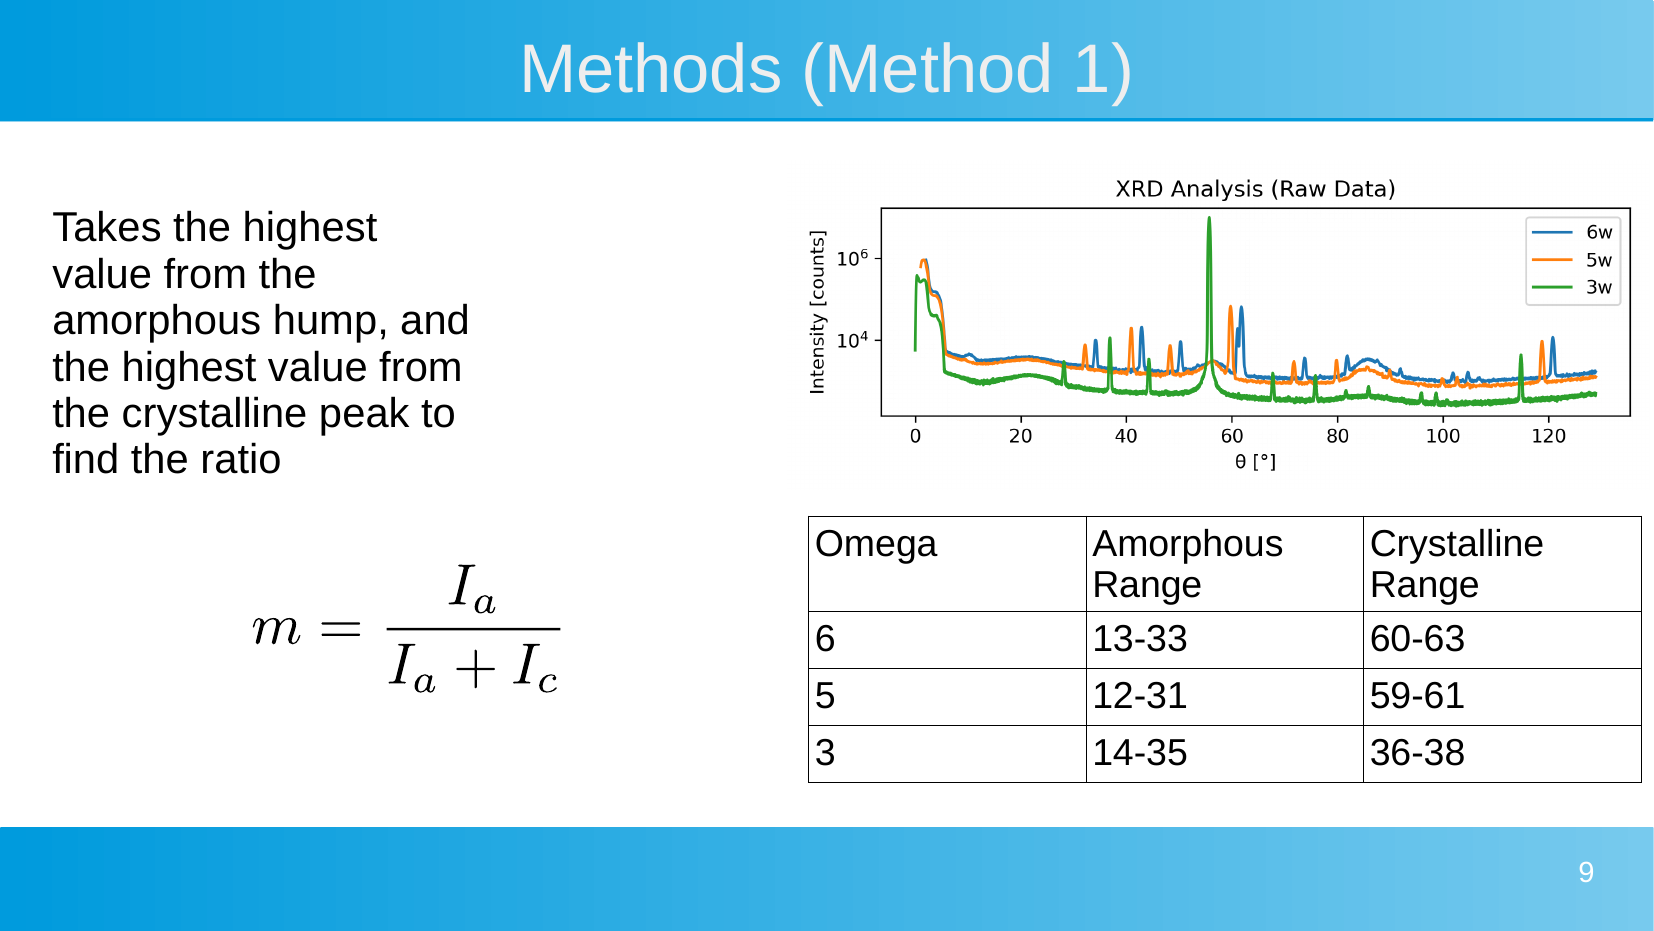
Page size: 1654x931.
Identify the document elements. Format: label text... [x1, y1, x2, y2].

table_cell 13-33 [1087, 612, 1363, 668]
table_cell 6 [809, 612, 1086, 668]
table_cell 14-35 [1087, 726, 1363, 782]
table_cell 59-61 [1364, 669, 1641, 725]
picture [250, 562, 563, 695]
table_cell 3 [809, 726, 1086, 782]
table_cell 60-63 [1364, 612, 1641, 668]
text_box Takes the highest value from the amorphous hump, and the highest value from the crystalline peak to find the ratio [37, 150, 488, 751]
title Methods (Method 1) [59, 29, 1595, 108]
table_header Crystalline Range [1364, 517, 1641, 611]
table_cell 36-38 [1364, 726, 1641, 782]
table_header Omega [809, 517, 1086, 611]
picture [787, 160, 1650, 490]
table_cell 5 [809, 669, 1086, 725]
table_cell 12-31 [1087, 669, 1363, 725]
table_header Amorphous Range [1087, 517, 1363, 611]
